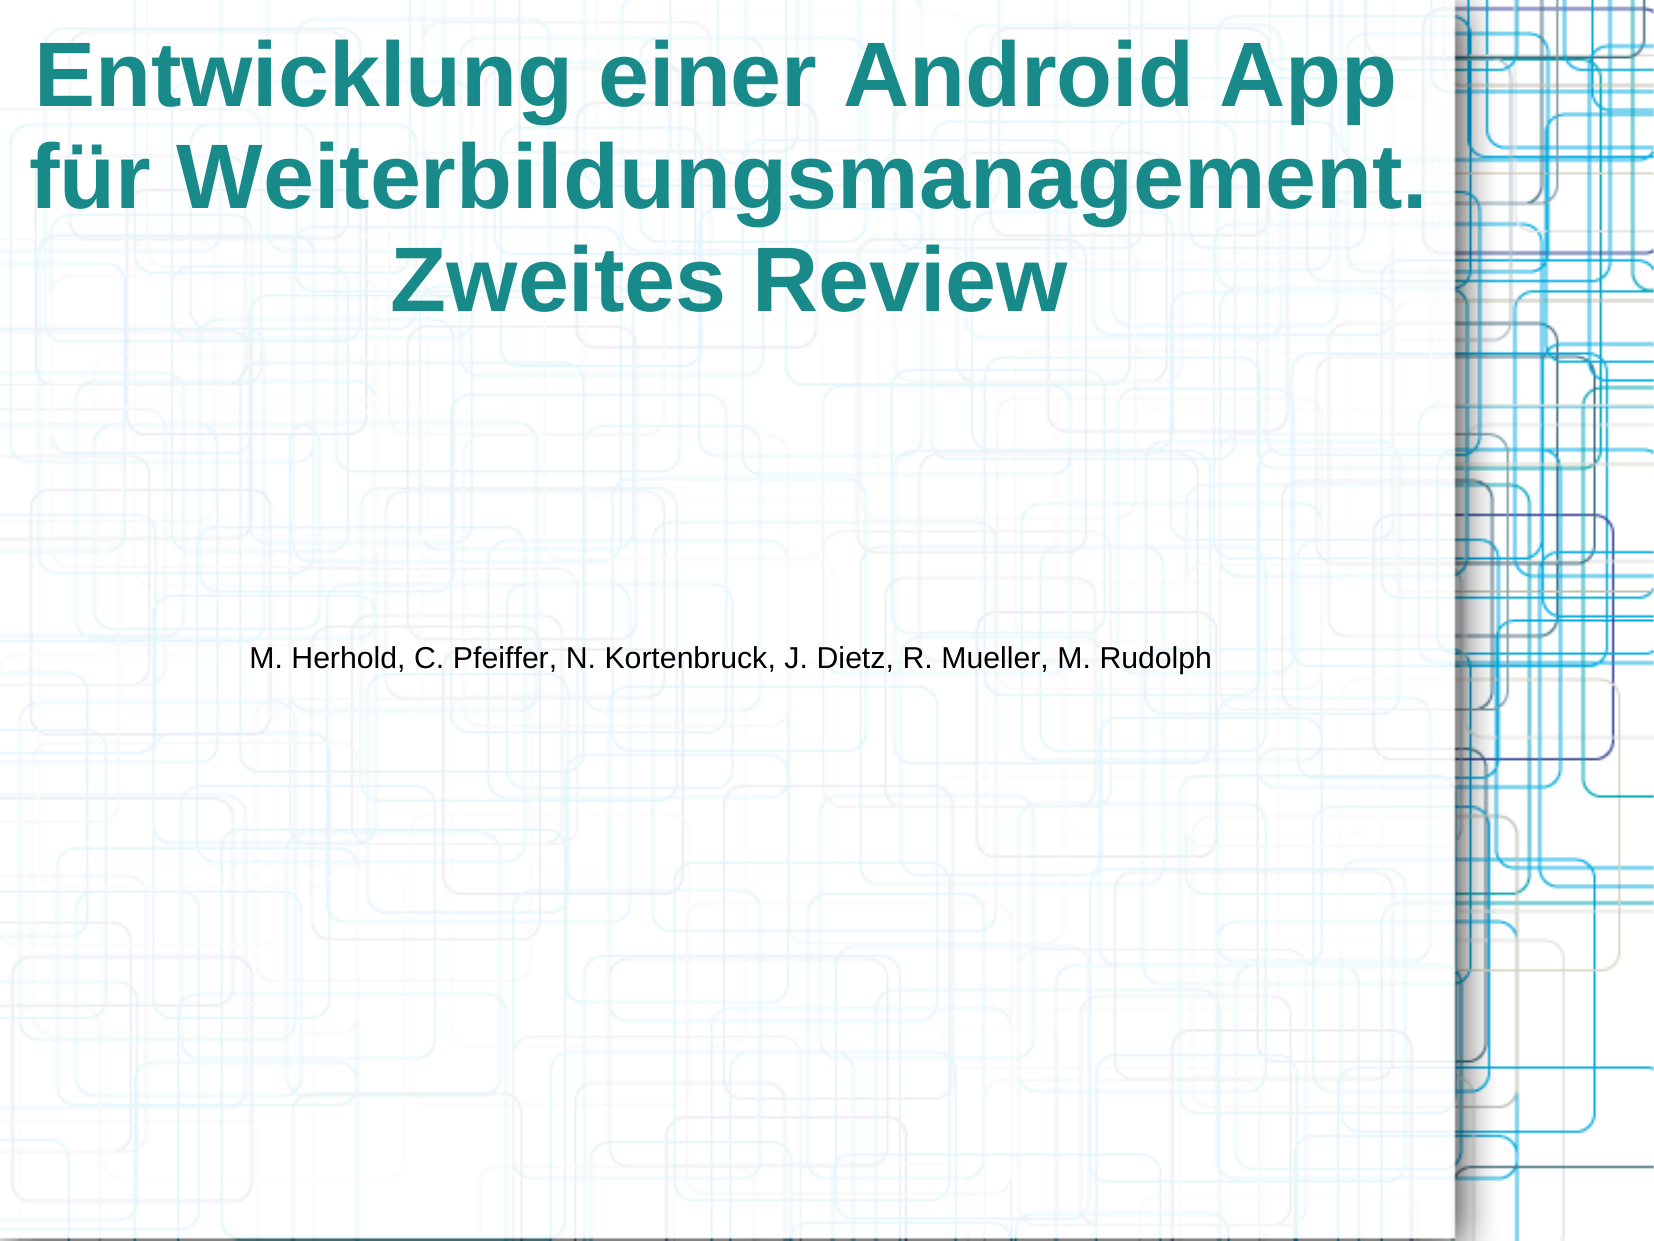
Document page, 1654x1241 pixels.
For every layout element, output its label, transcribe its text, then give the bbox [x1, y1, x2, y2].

picture [0, 0, 1654, 1241]
subtitle M. Herhold, C. Pfeiffer, N. Kortenbruck, J. Dietz, R. Mueller, M. Rudolph [35, 305, 1427, 1087]
title Entwicklung einer Android App für Weiterbildungsmanagement. Zweites Review [23, 22, 1436, 331]
